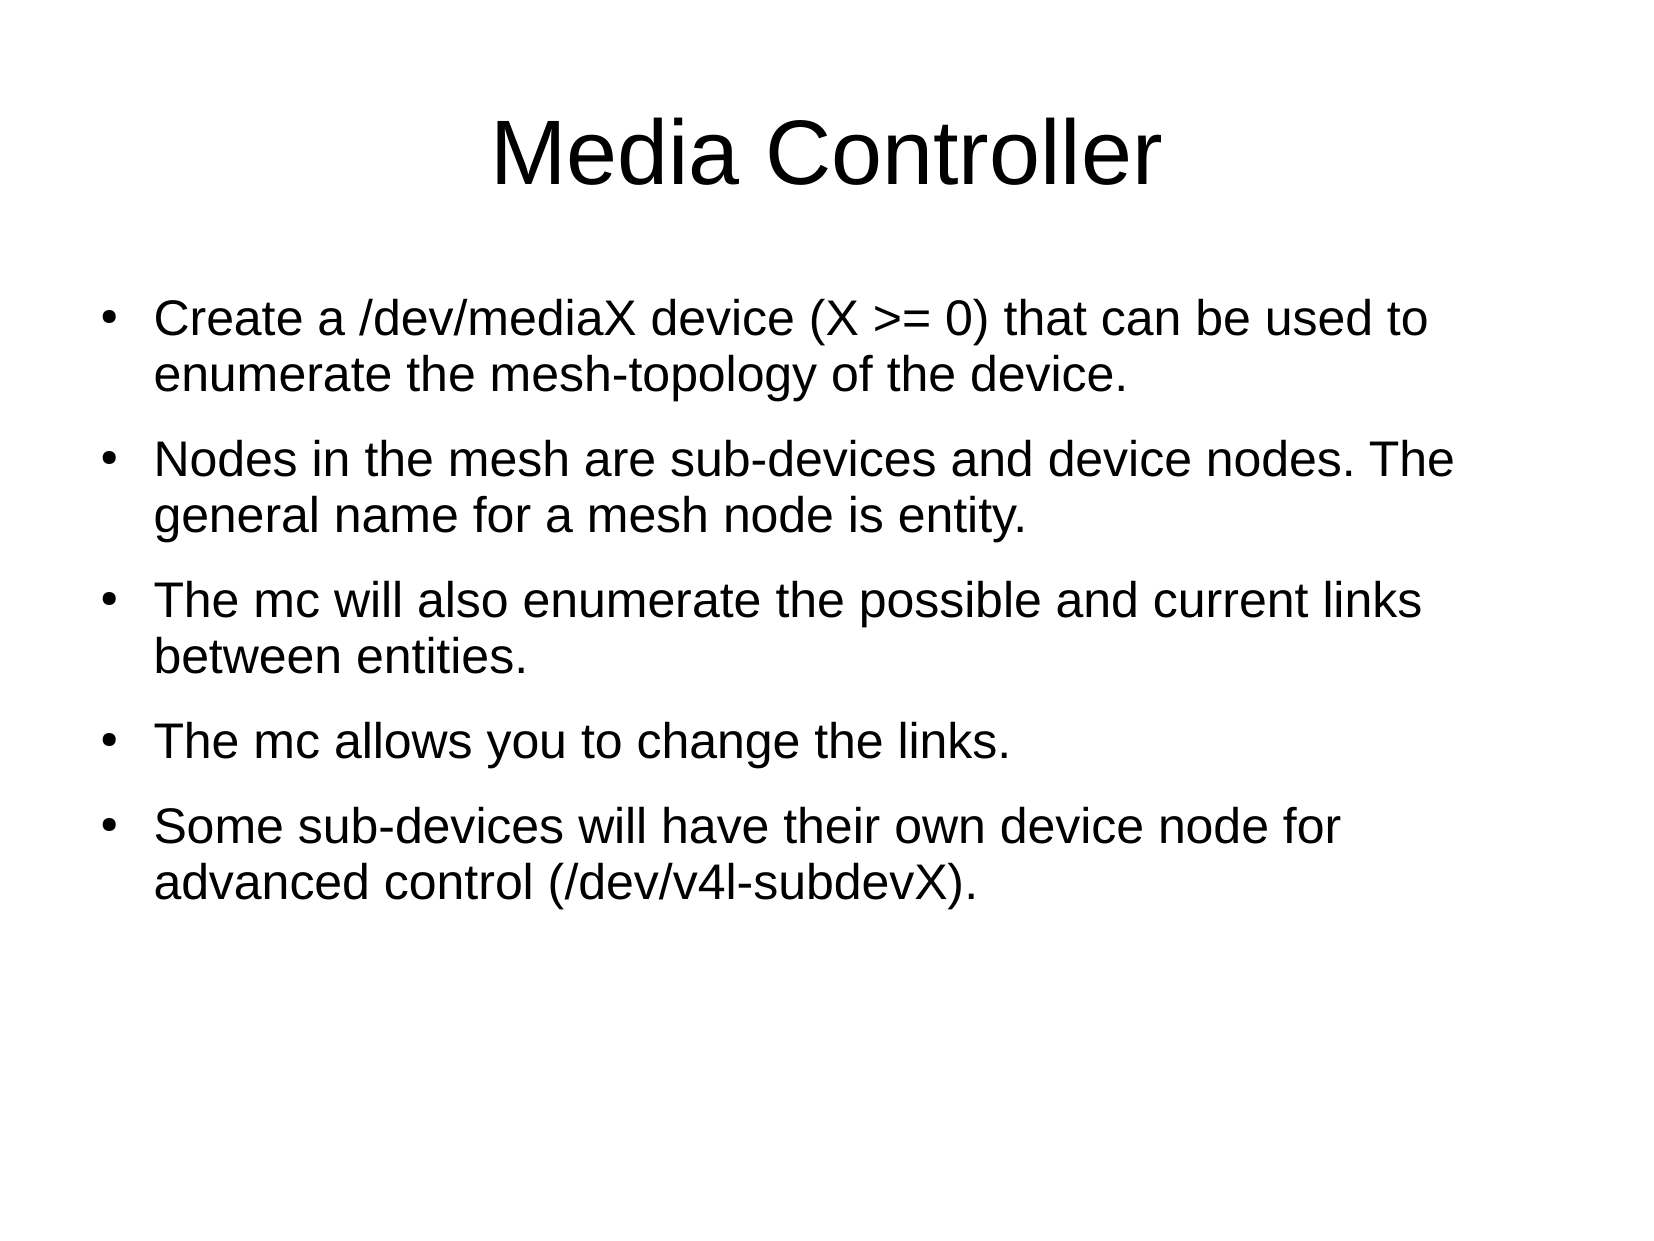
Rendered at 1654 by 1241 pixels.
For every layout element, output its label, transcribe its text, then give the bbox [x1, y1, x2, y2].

list Create a /dev/mediaX device (X >= 0) that can be used to enumerate the mesh-topology of the device. Nodes in the mesh are sub-devices and device nodes. The general name for a mesh node is entity. The mc will also enumerate the possible and current links between entities. The mc allows you to change the links. Some sub-devices will have their own device node for advanced control (/dev/v4l-subdevX). [82, 290, 1571, 1094]
title Media Controller [82, 56, 1571, 250]
